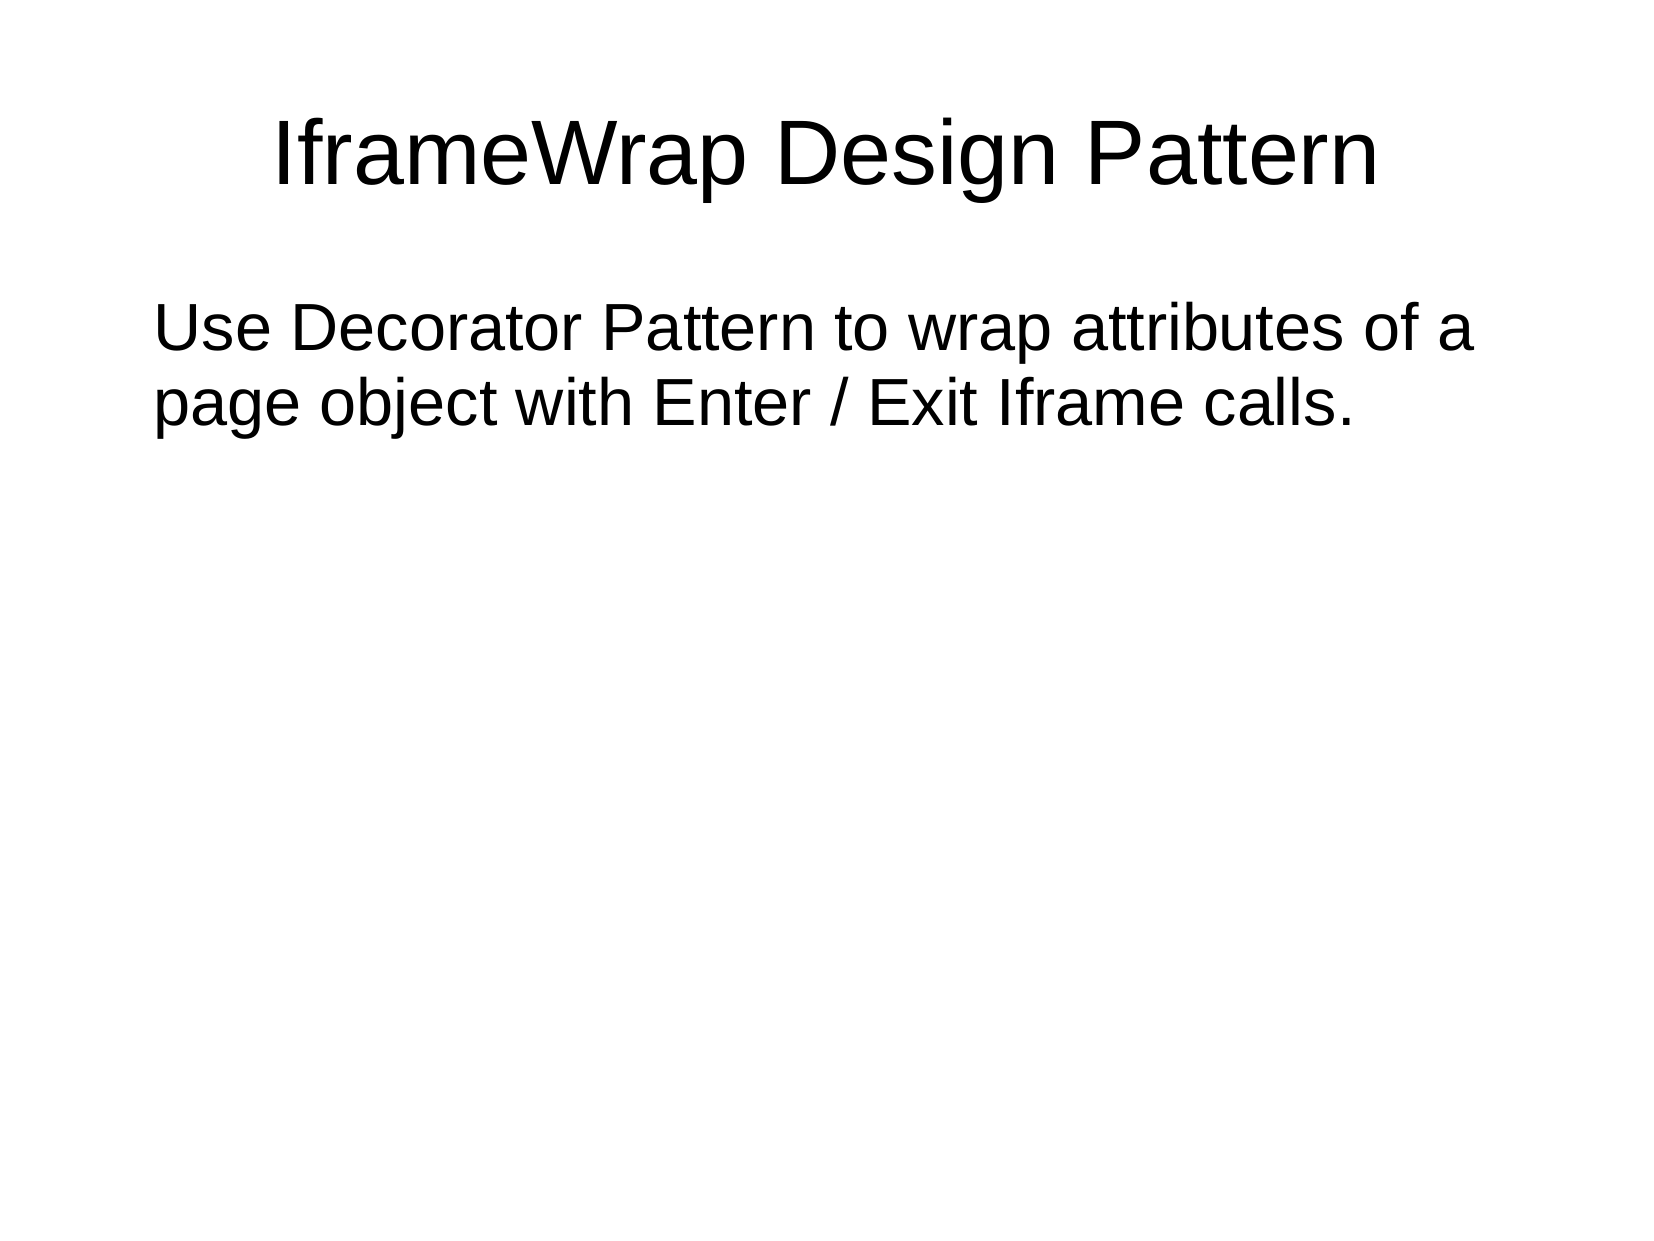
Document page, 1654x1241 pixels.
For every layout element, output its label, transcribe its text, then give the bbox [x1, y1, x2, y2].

list Use Decorator Pattern to wrap attributes of a page object with Enter / Exit Iframe calls. [82, 290, 1538, 1010]
title IframeWrap Design Pattern [82, 49, 1571, 257]
